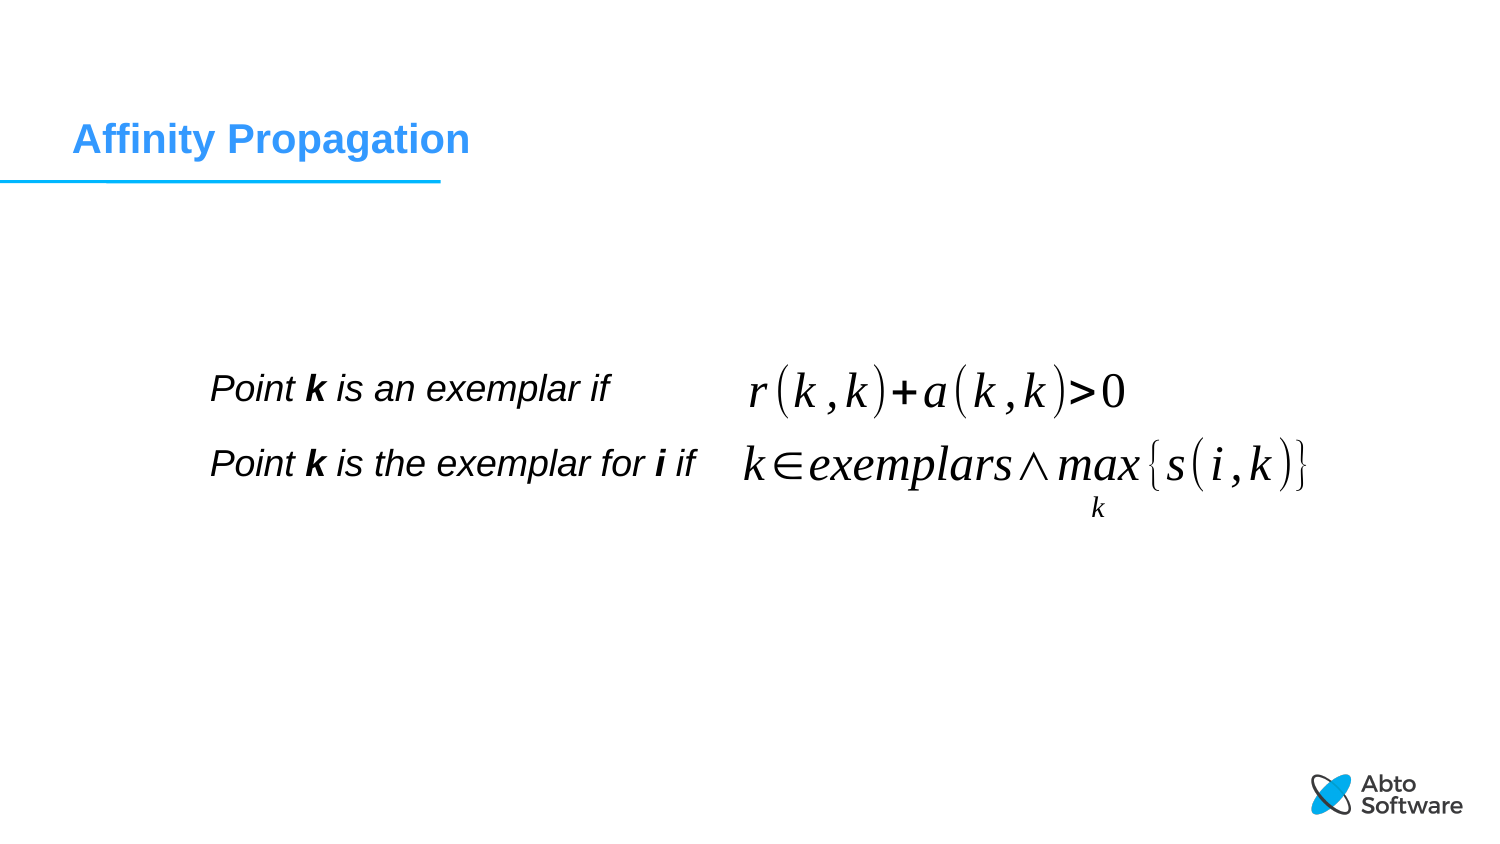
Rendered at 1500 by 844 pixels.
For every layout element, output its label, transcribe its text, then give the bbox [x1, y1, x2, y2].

text_box Point k is an exemplar if [195, 360, 625, 417]
chart [741, 361, 1133, 422]
picture [1299, 771, 1474, 817]
text_box Point k is the exemplar for i if [195, 435, 710, 492]
title Affinity Propagation [71, 68, 1311, 210]
chart [735, 435, 1321, 525]
